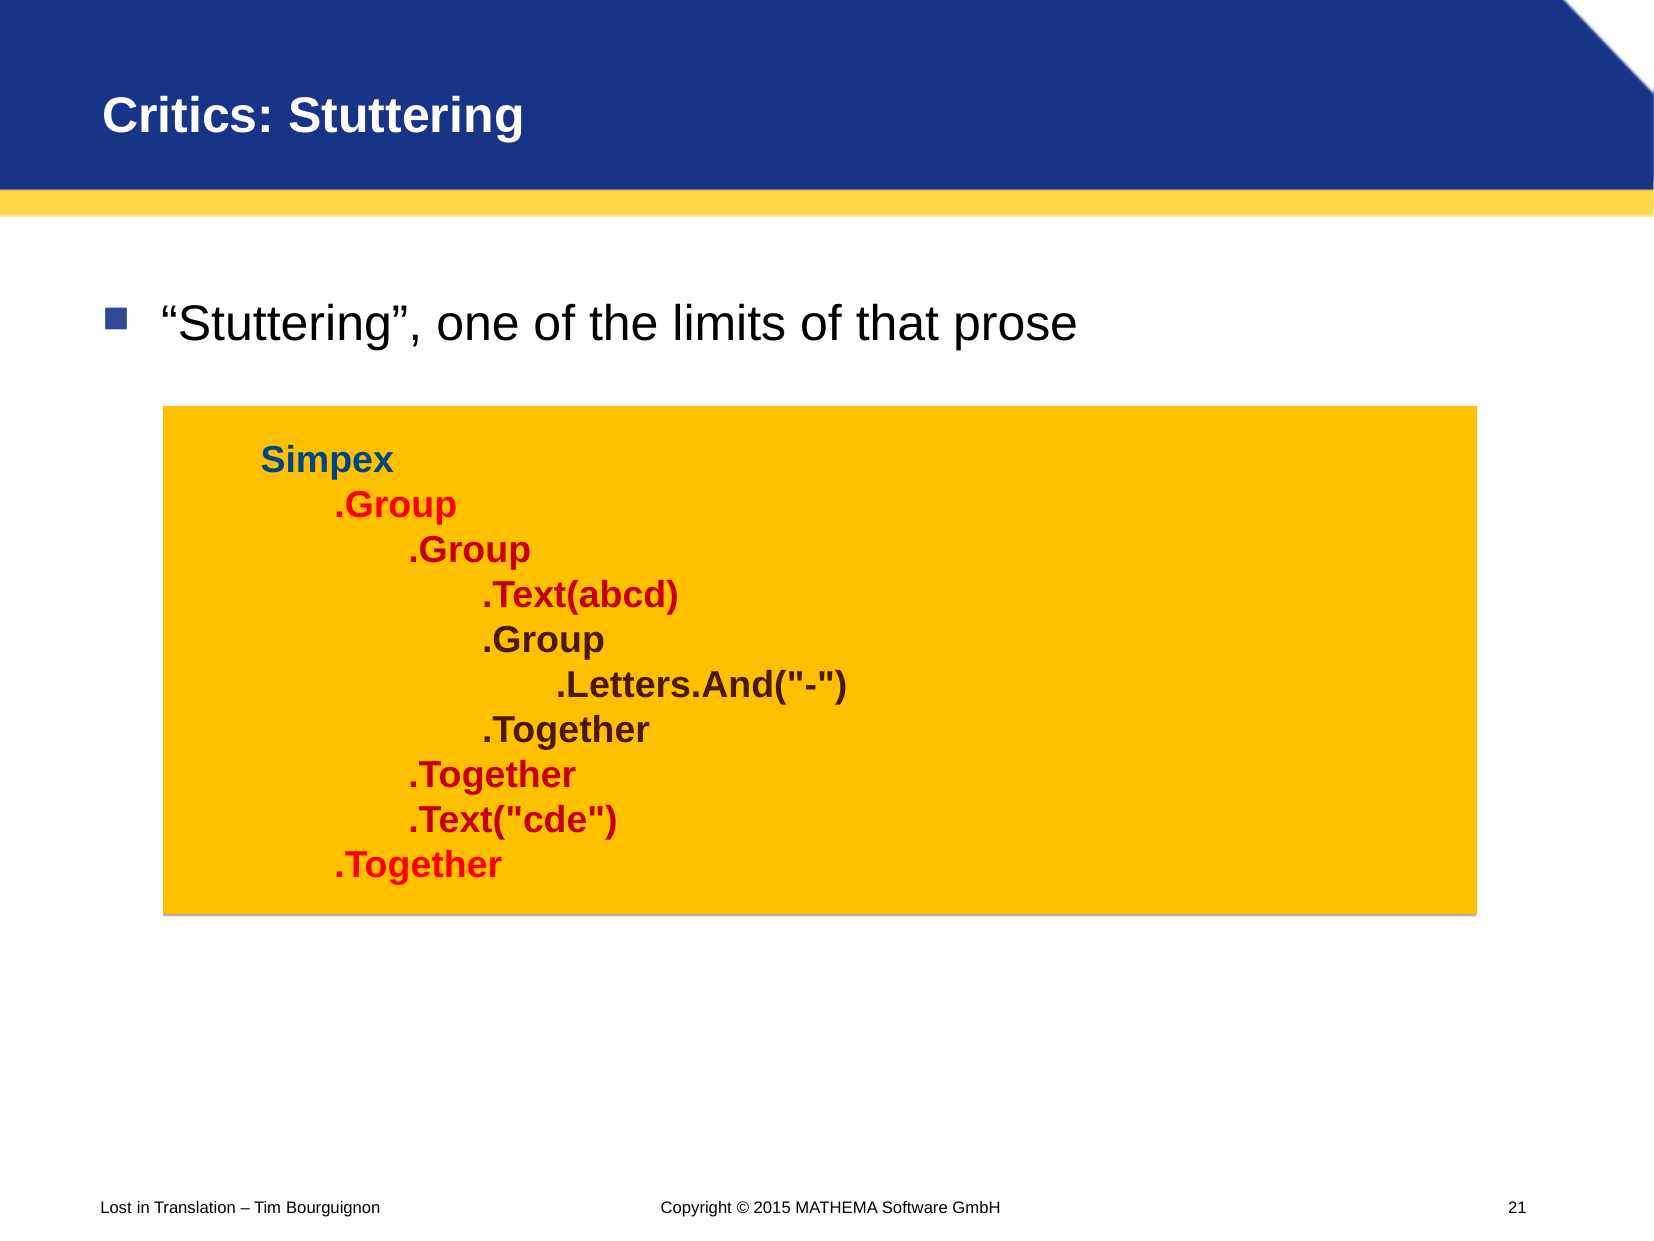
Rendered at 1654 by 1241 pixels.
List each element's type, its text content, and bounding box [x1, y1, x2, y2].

title Critics: Stuttering [101, 69, 1173, 162]
list “Stuttering”, one of the limits of that prose [101, 295, 1528, 1139]
text_box Simpex .Group .Group .Text(abcd) .Group .Letters.And("-") .Together .Together .Text("cde") .Together [163, 406, 1477, 914]
picture [0, 0, 1654, 1241]
